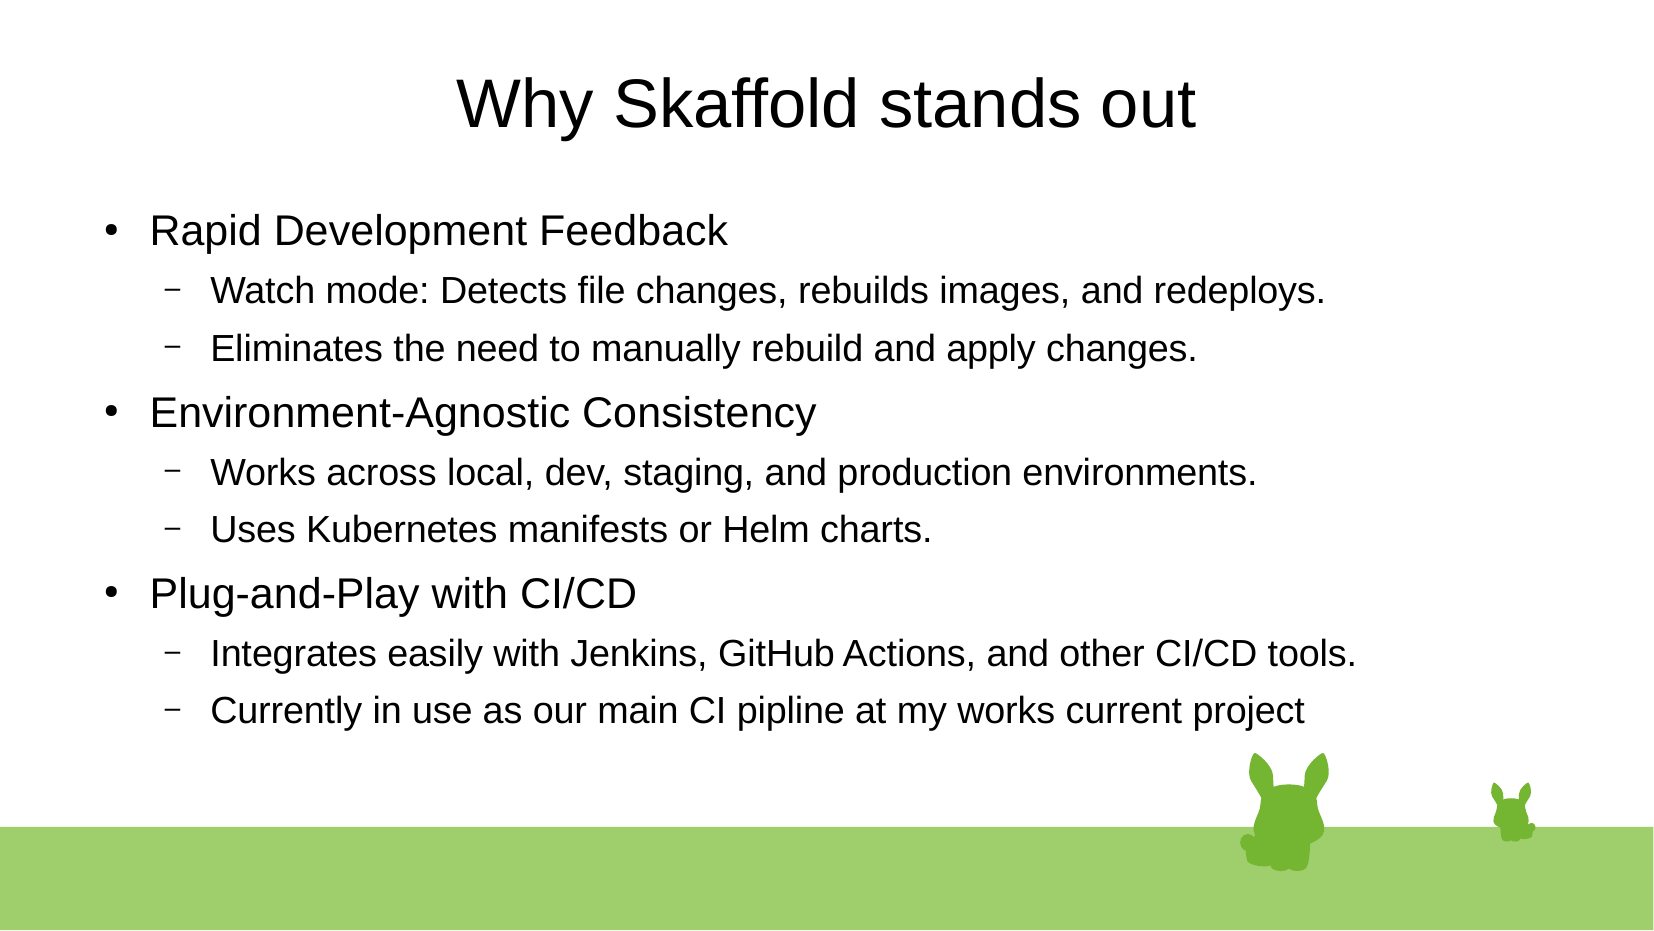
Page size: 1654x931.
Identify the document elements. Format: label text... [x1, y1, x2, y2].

list Rapid Development Feedback Watch mode: Detects file changes, rebuilds images, and redeploys. Eliminates the need to manually rebuild and apply changes. Environment-Agnostic Consistency Works across local, dev, staging, and production environments. Uses Kubernetes manifests or Helm charts. Plug-and-Play with CI/CD Integrates easily with Jenkins, GitHub Actions, and other CI/CD tools. Currently in use as our main CI pipline at my works current project [88, 206, 1565, 739]
title Why Skaffold stands out [88, 29, 1565, 178]
